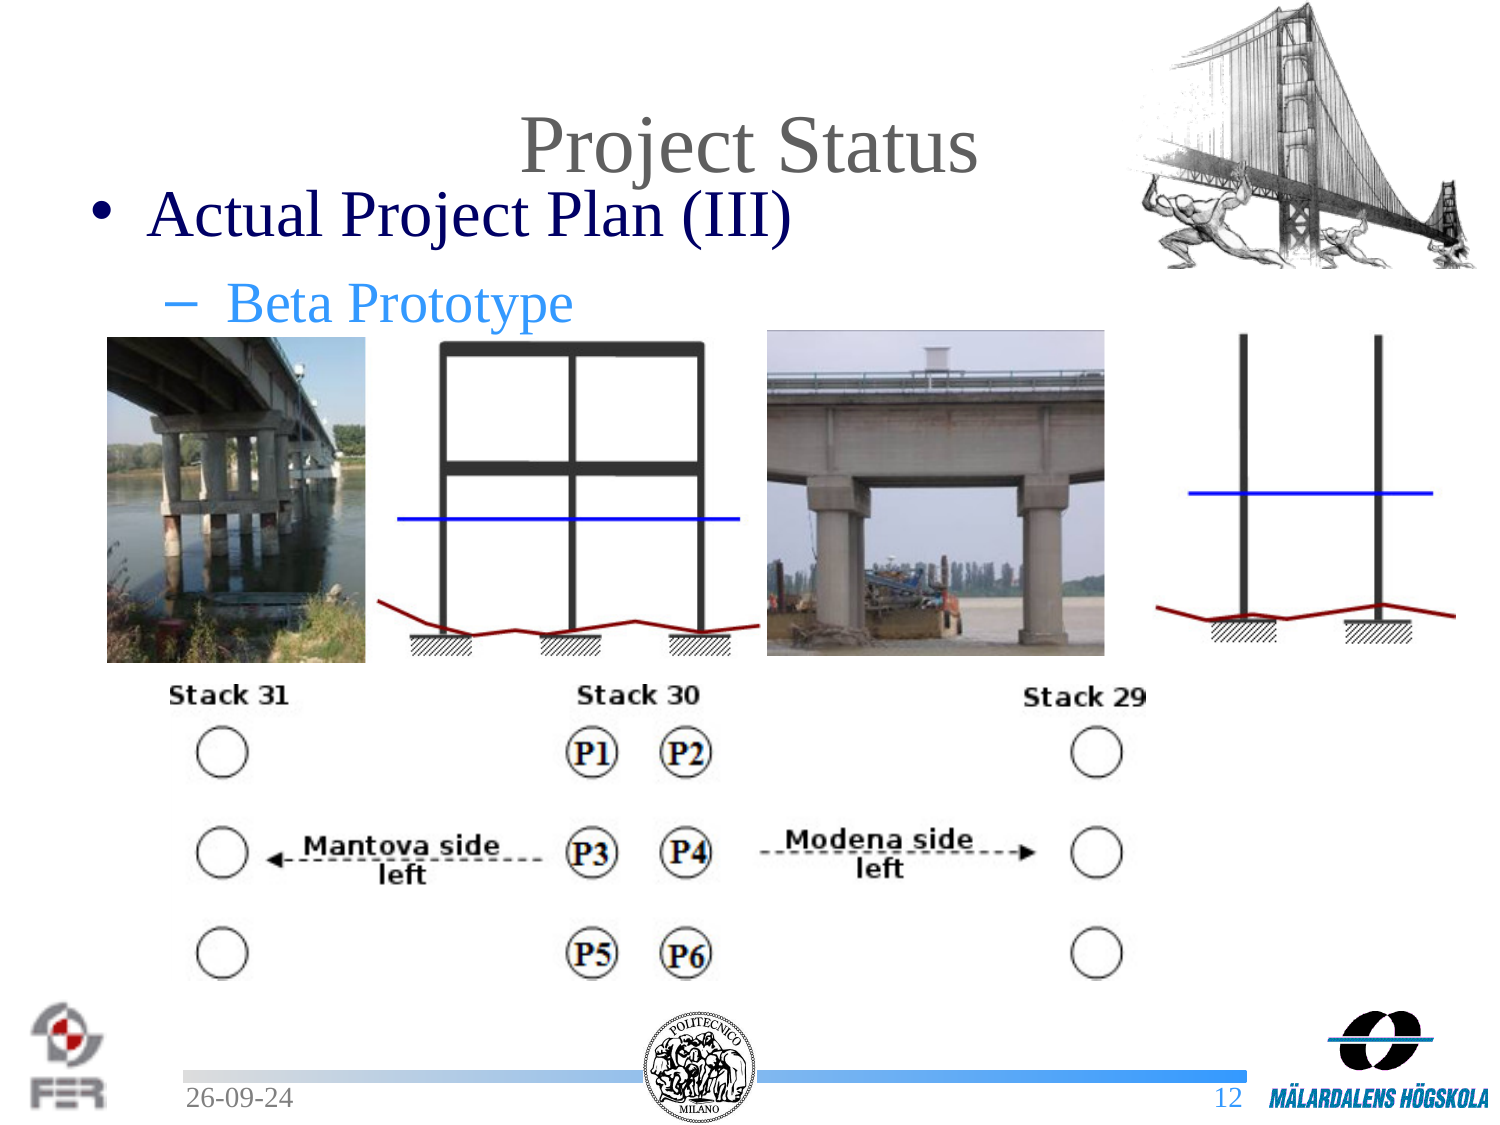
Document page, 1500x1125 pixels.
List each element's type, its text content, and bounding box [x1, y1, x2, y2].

picture [767, 330, 1456, 656]
picture [1454, 1091, 1459, 1108]
picture [1435, 1096, 1441, 1104]
list Actual Project Plan (III) Beta Prototype [75, 162, 1426, 905]
picture [1368, 1093, 1374, 1104]
picture [29, 987, 107, 1125]
picture [1269, 1011, 1488, 1108]
picture [107, 337, 761, 663]
picture [170, 684, 1146, 981]
text_box <numero> [1186, 1070, 1258, 1114]
text_box 13-12-02 [171, 1070, 396, 1114]
picture [1122, 0, 1477, 269]
picture [643, 1011, 757, 1123]
title Project Status [75, 45, 1122, 162]
